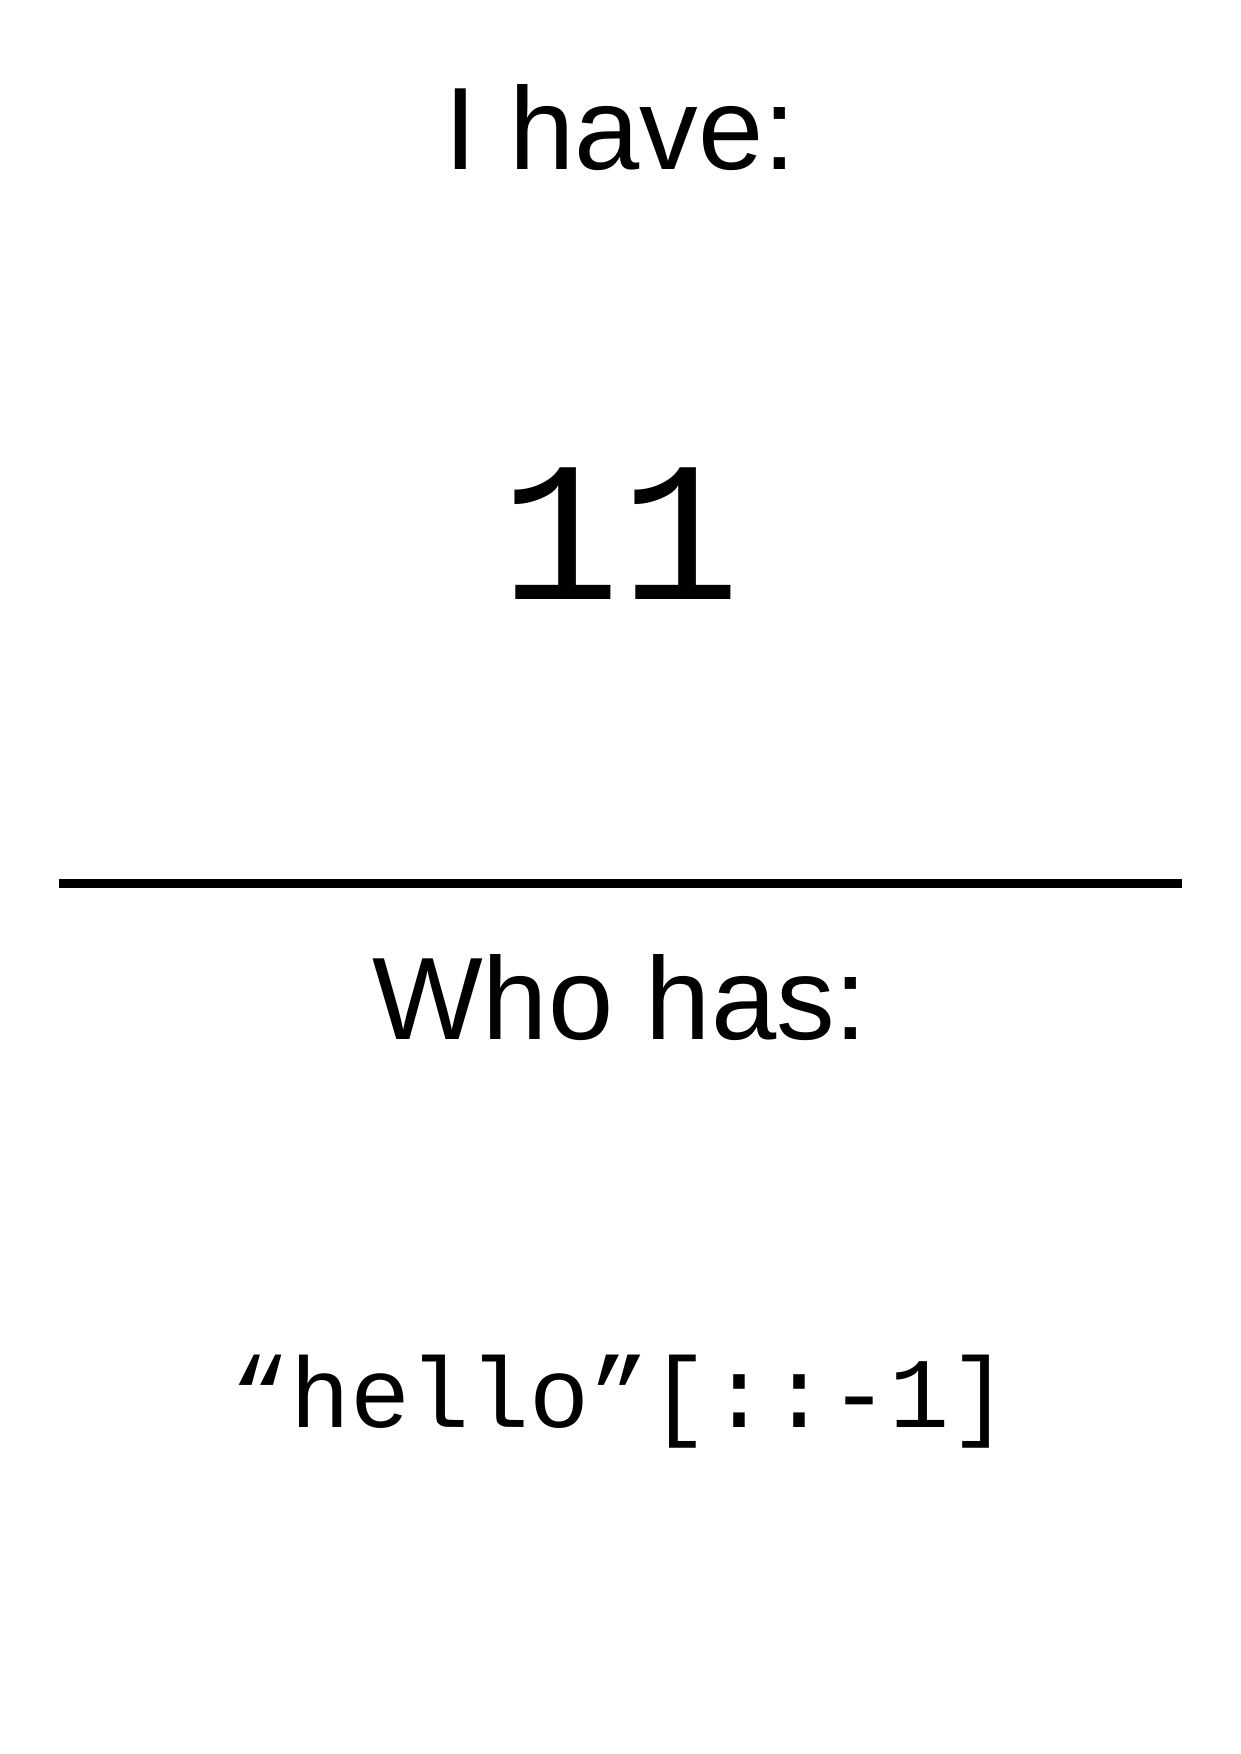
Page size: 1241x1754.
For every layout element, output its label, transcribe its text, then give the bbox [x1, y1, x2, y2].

text_box Who has: [58, 919, 1182, 1079]
text_box 11 [58, 268, 1182, 824]
text_box “hello”[::-1] [58, 1123, 1182, 1679]
subtitle I have: [58, 49, 1182, 209]
